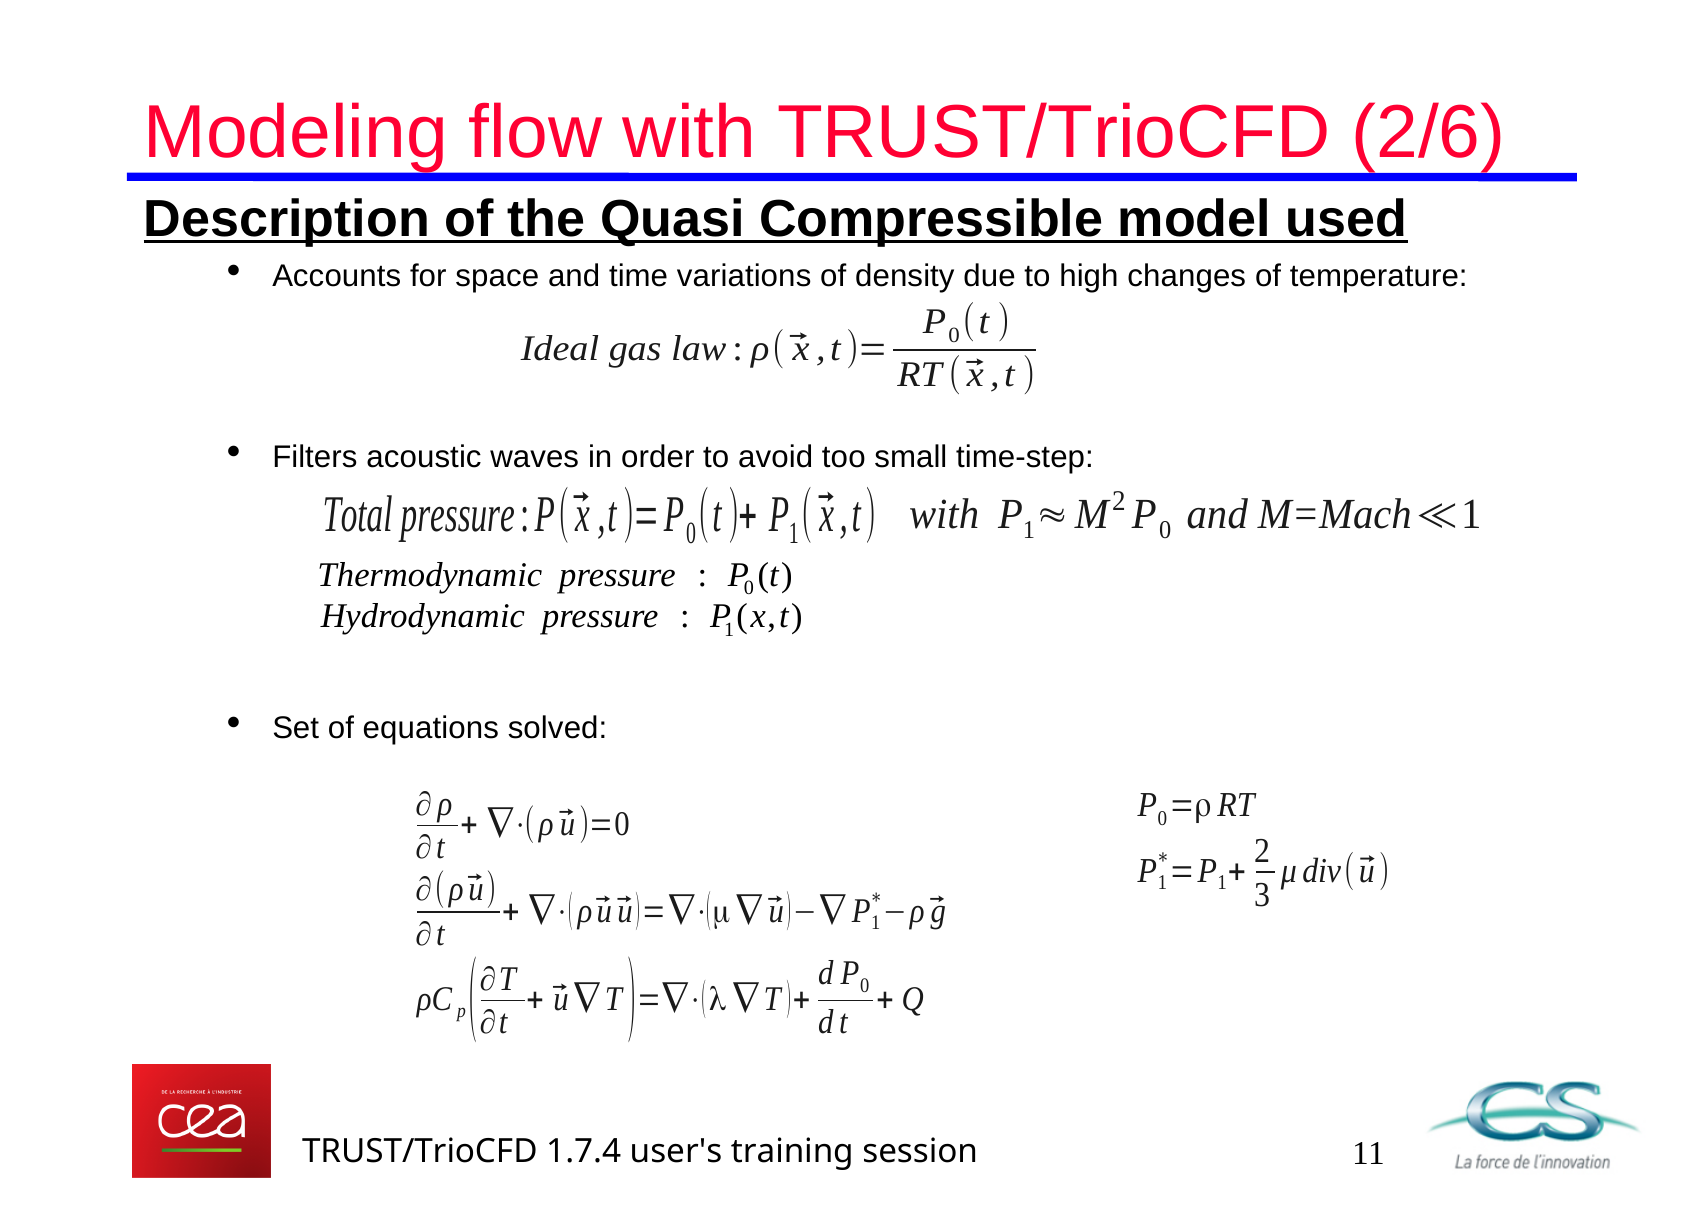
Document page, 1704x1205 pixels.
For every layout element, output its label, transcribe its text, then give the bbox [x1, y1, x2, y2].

title Modeling flow with TRUST/TrioCFD (2/6) [127, 39, 1577, 177]
chart [1129, 785, 1397, 914]
chart [408, 784, 953, 1045]
chart [899, 484, 1492, 545]
list Description of the Quasi Compressible model used Accounts for space and time variations of density due to high changes of temperature: Filters acoustic waves in order to avoid too small time-step: Set of equations solved: [127, 177, 1577, 1036]
picture [1423, 1072, 1648, 1179]
chart [314, 484, 886, 643]
picture [132, 1064, 271, 1178]
chart [509, 300, 1047, 397]
